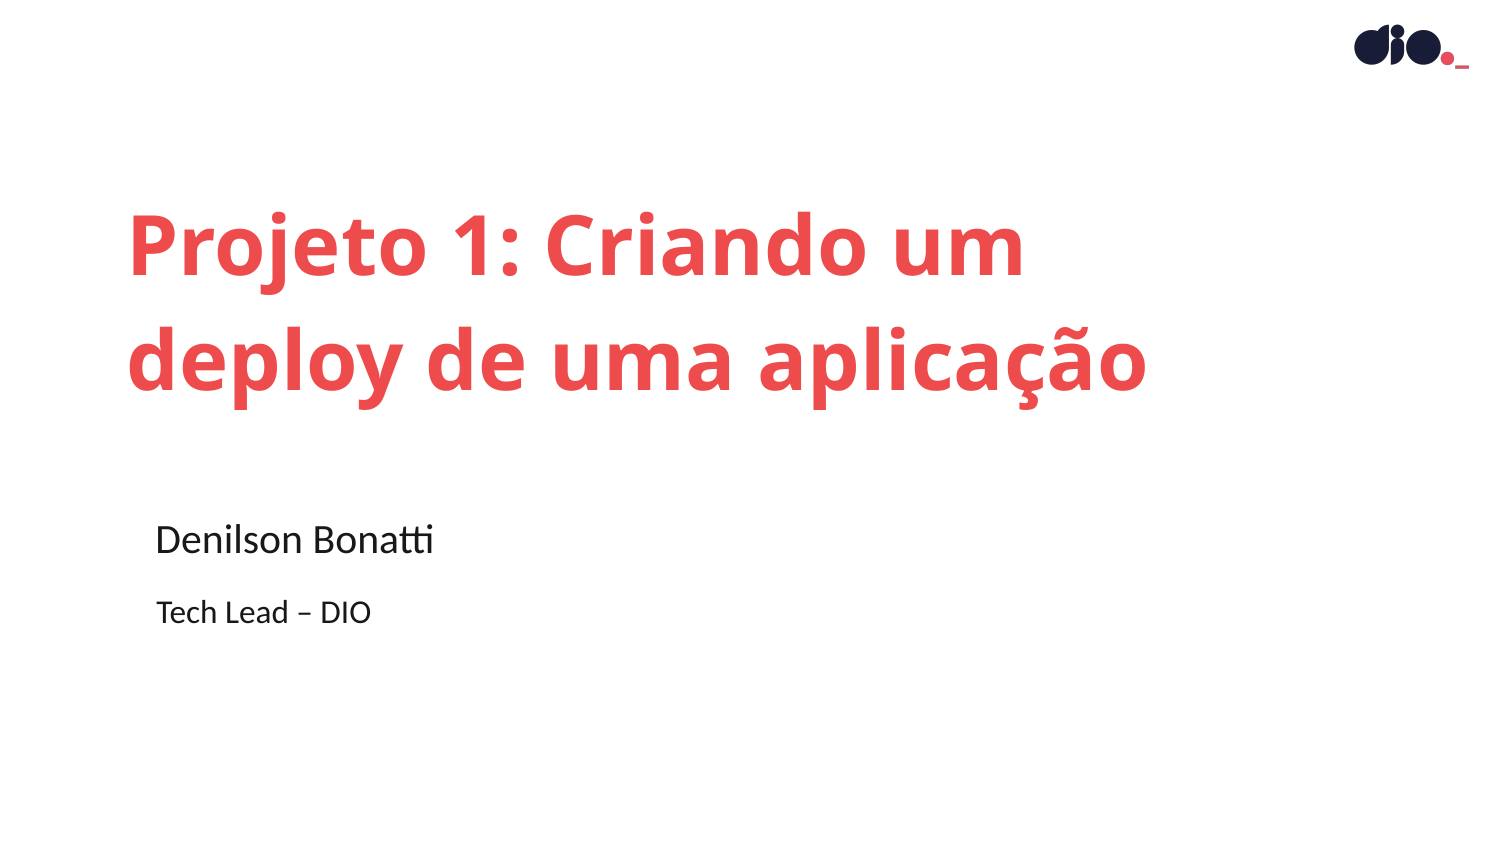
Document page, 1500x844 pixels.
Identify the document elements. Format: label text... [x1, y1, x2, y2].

picture [1339, 15, 1479, 78]
text_box Projeto 1: Criando um deploy de uma aplicação [111, 222, 1341, 361]
text_box Tech Lead – DIO [141, 583, 884, 637]
text_box Denilson Bonatti [140, 541, 530, 584]
